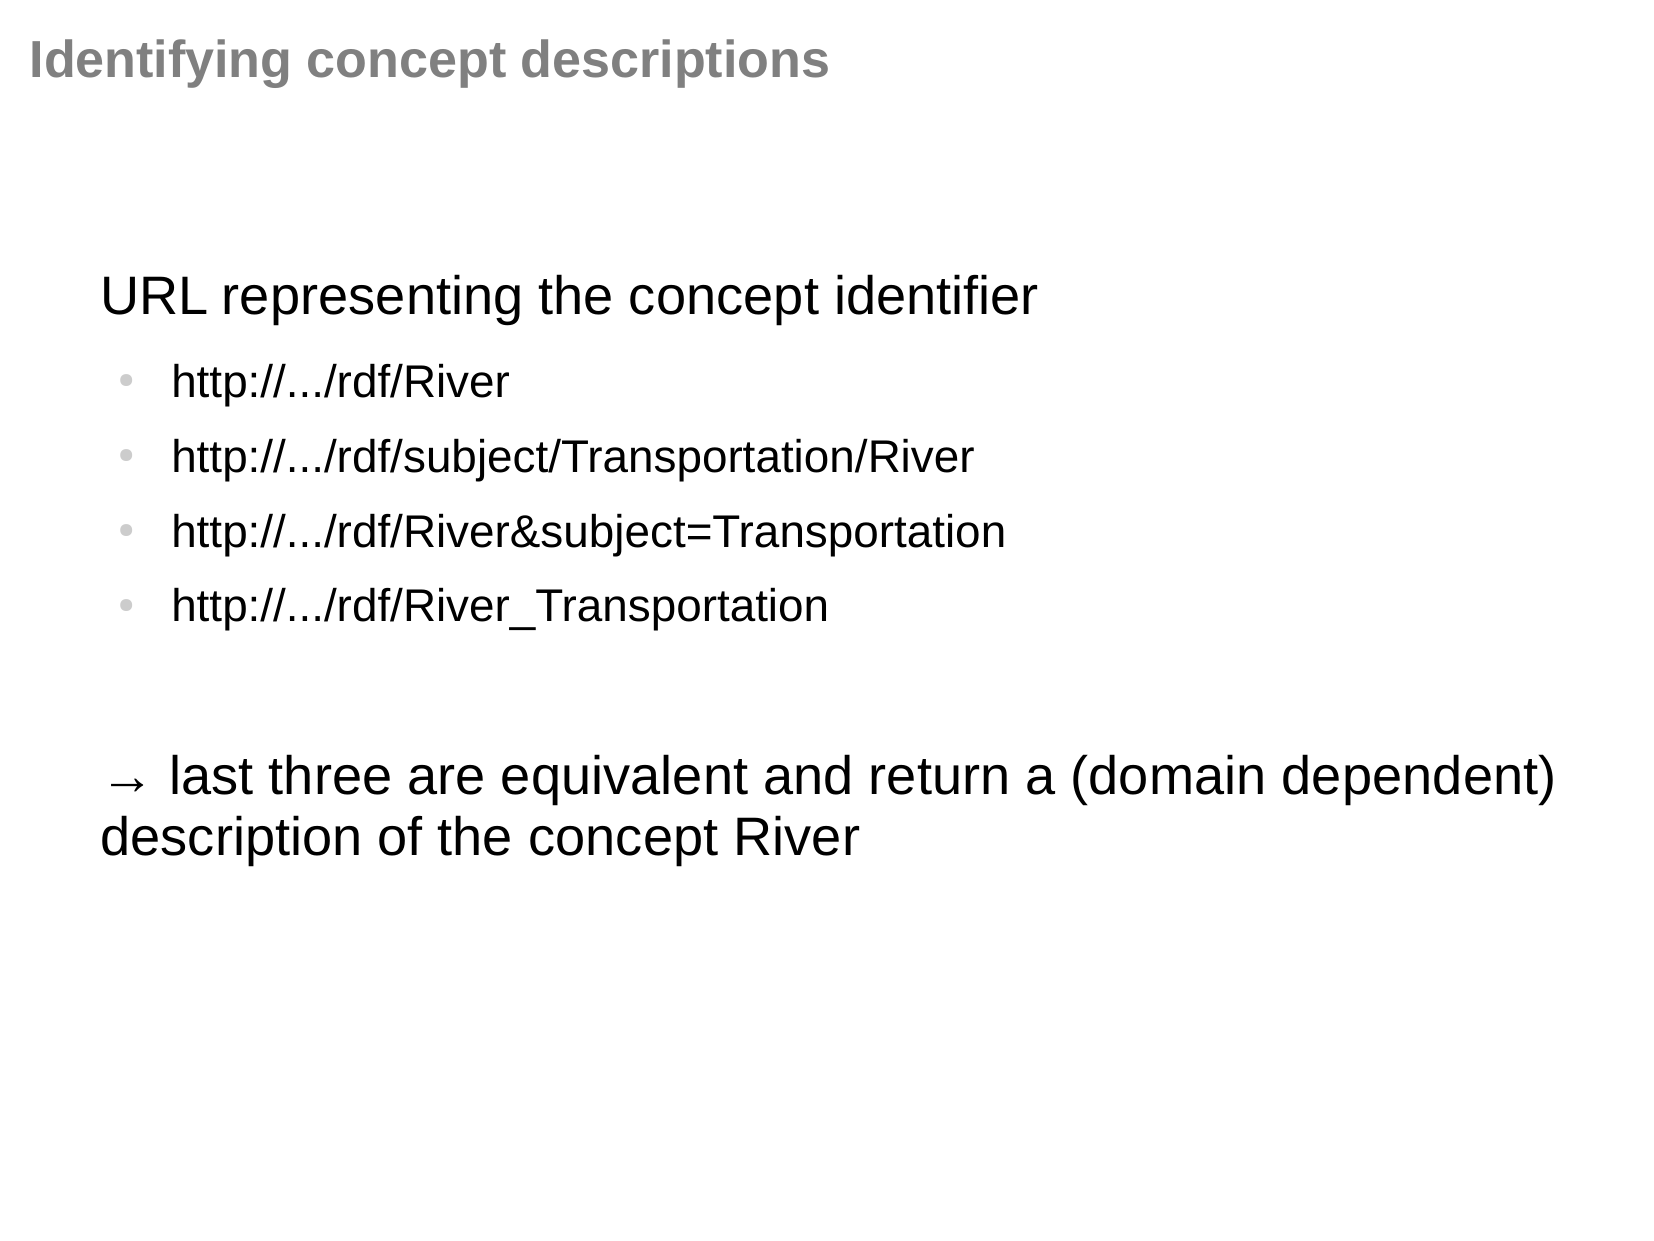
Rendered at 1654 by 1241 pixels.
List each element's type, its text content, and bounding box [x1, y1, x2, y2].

title Identifying concept descriptions [29, 0, 1459, 119]
list URL representing the concept identifier http://.../rdf/River http://.../rdf/subject/Transportation/River http://.../rdf/River&subject=Transportation http://.../rdf/River_Transportation → last three are equivalent and return a (domain dependent) description of the concept River [29, 265, 1625, 1085]
